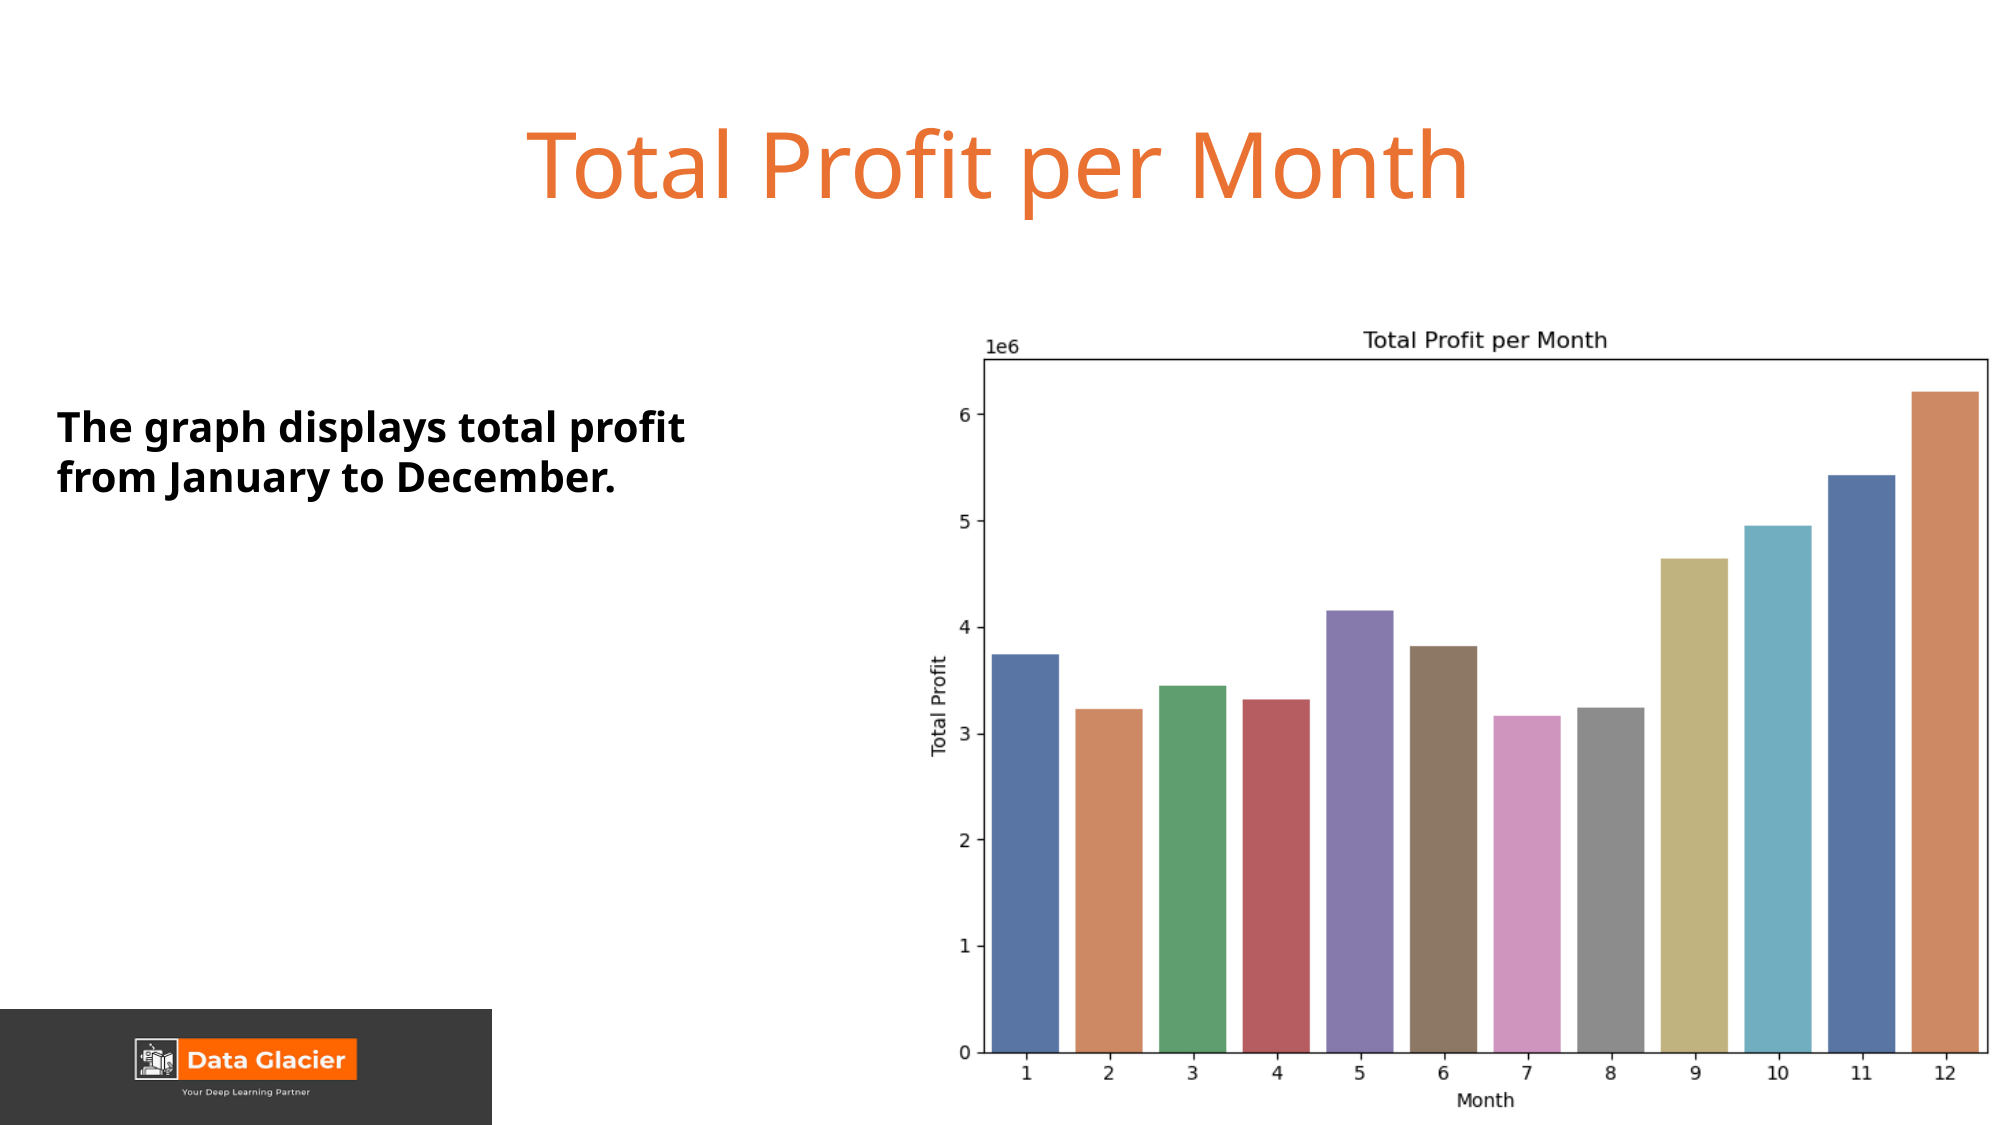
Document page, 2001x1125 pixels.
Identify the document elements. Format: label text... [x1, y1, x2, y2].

text_box The graph displays total profit from January to December. [41, 393, 781, 510]
title Total Profit per Month [137, 59, 1863, 278]
picture [0, 1009, 492, 1125]
picture [918, 318, 2000, 1125]
